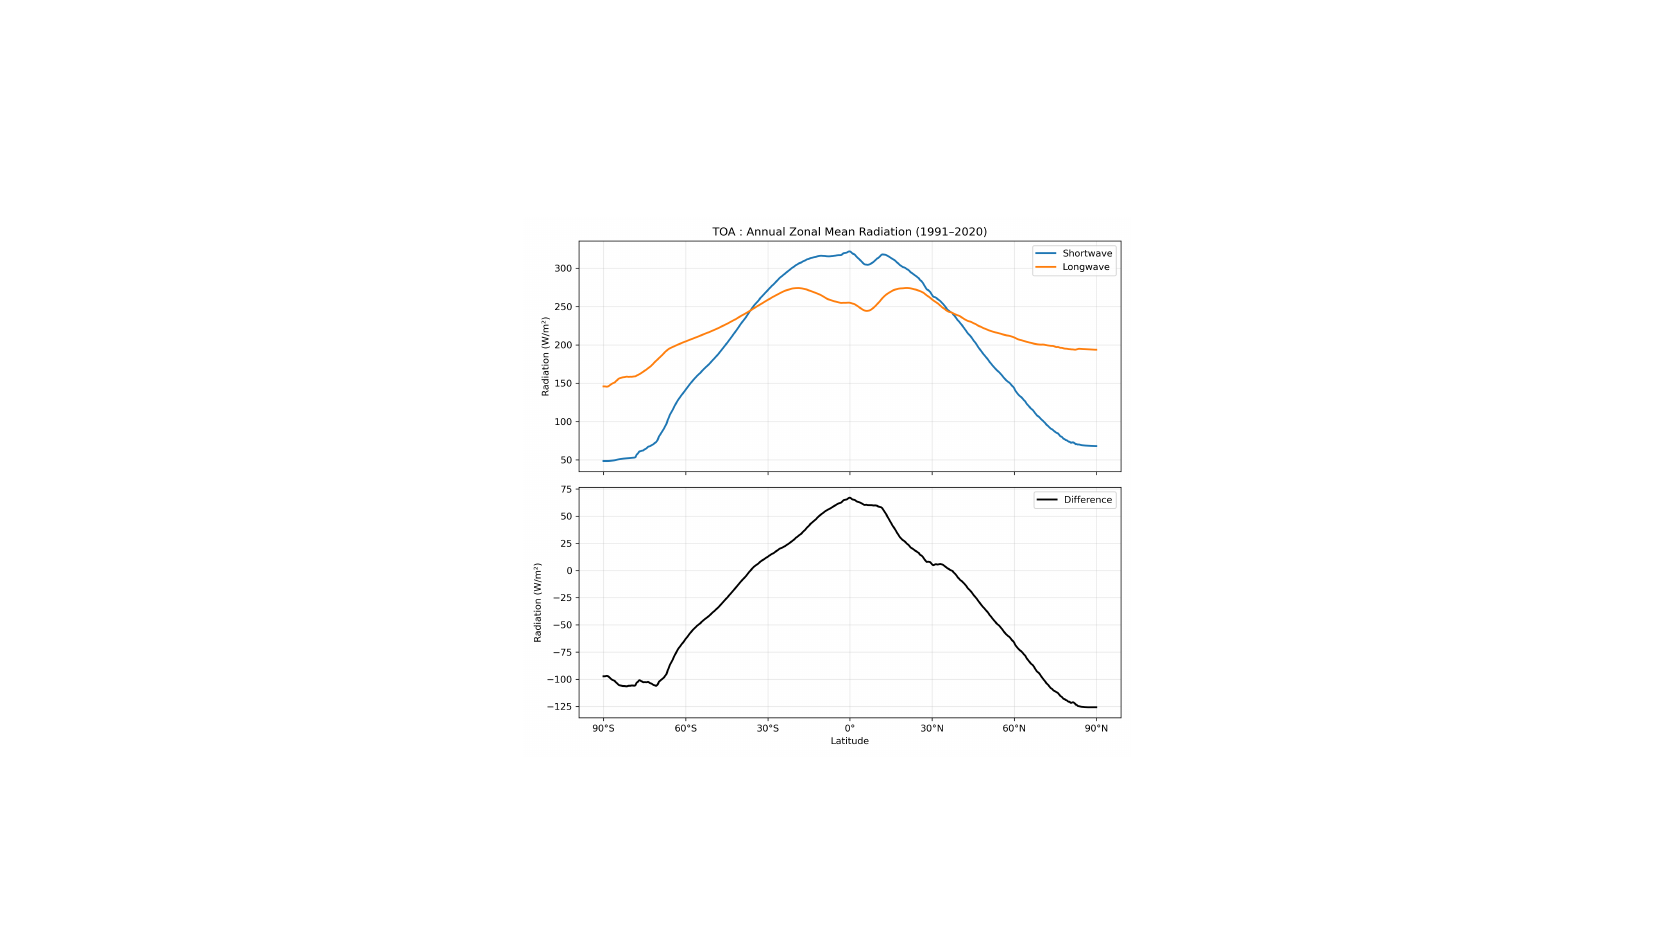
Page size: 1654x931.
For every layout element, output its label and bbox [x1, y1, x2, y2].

picture [523, 217, 1131, 758]
